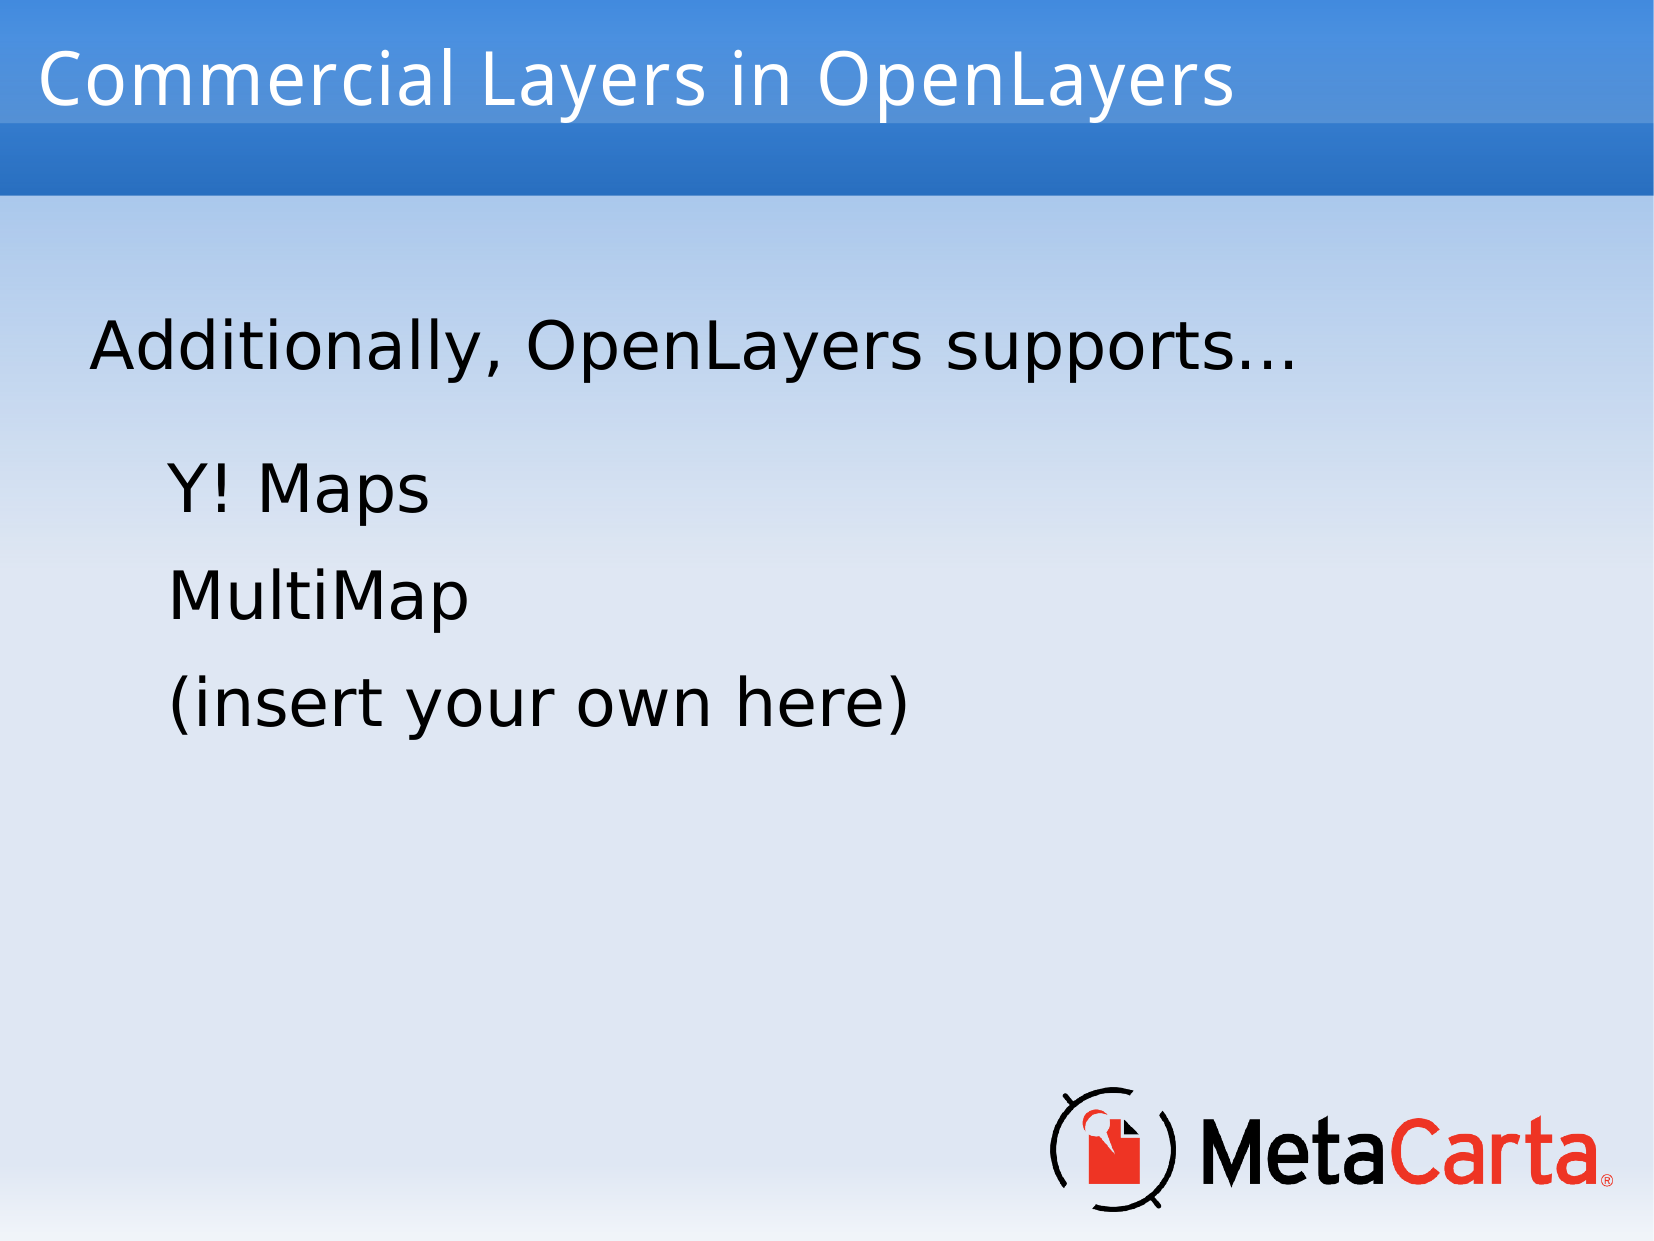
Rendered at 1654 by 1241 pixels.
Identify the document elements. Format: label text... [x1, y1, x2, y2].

list Y! Maps MultiMap (insert your own here) [150, 450, 1571, 1094]
picture [0, 0, 1654, 1241]
text_box Additionally, OpenLayers supports... [75, 300, 1576, 393]
title Commercial Layers in OpenLayers [37, 2, 1463, 151]
